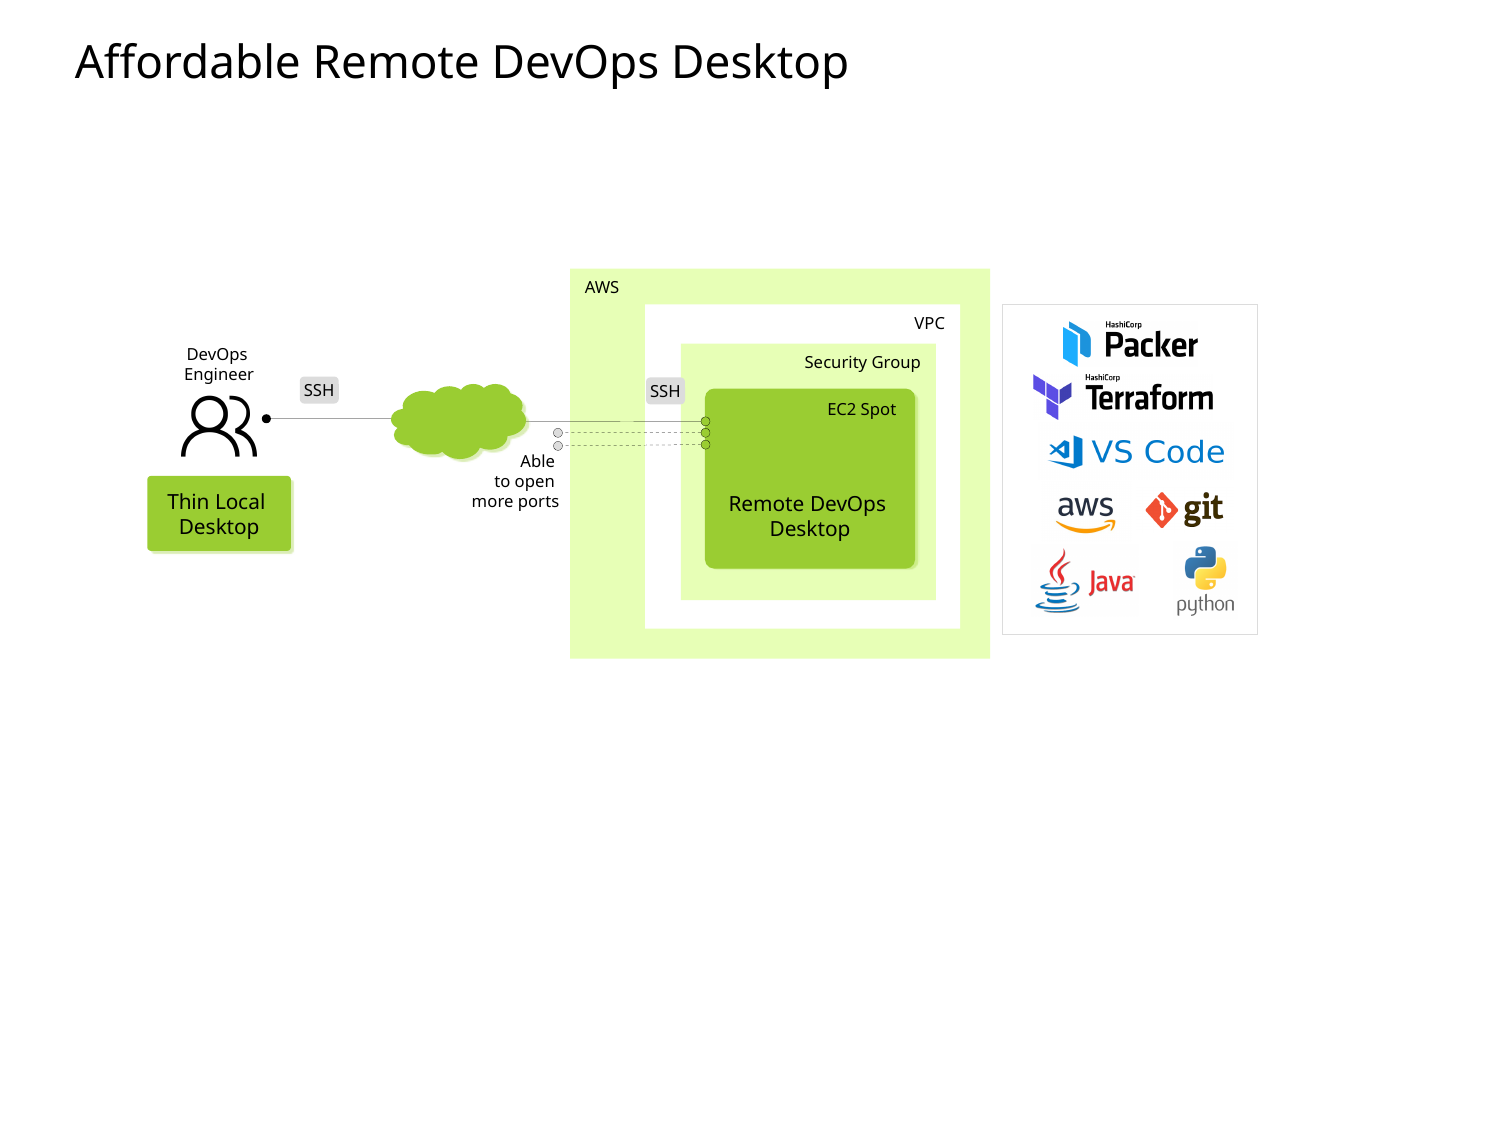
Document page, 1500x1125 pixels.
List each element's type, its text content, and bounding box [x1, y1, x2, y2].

text_box AWS [570, 268, 991, 659]
picture [1031, 544, 1139, 617]
text_box [122, 247, 1287, 683]
text_box VPC [645, 304, 961, 629]
text_box SSH [299, 376, 339, 404]
text_box EC2 Spot [824, 395, 900, 423]
text_box Affordable Remote DevOps Desktop [74, 37, 991, 91]
picture [181, 388, 257, 464]
text_box Thin Local Desktop [147, 475, 291, 551]
picture [1173, 541, 1238, 620]
text_box DevOps Engineer [188, 350, 251, 378]
picture [1063, 321, 1198, 367]
text_box Able to open more ports [474, 458, 567, 504]
picture [1041, 481, 1132, 542]
picture [1136, 487, 1234, 533]
text_box Remote DevOps Desktop [704, 388, 916, 569]
text_box Security Group [680, 343, 936, 601]
picture [1033, 374, 1213, 420]
picture [1038, 422, 1234, 480]
text_box SSH [646, 377, 686, 405]
